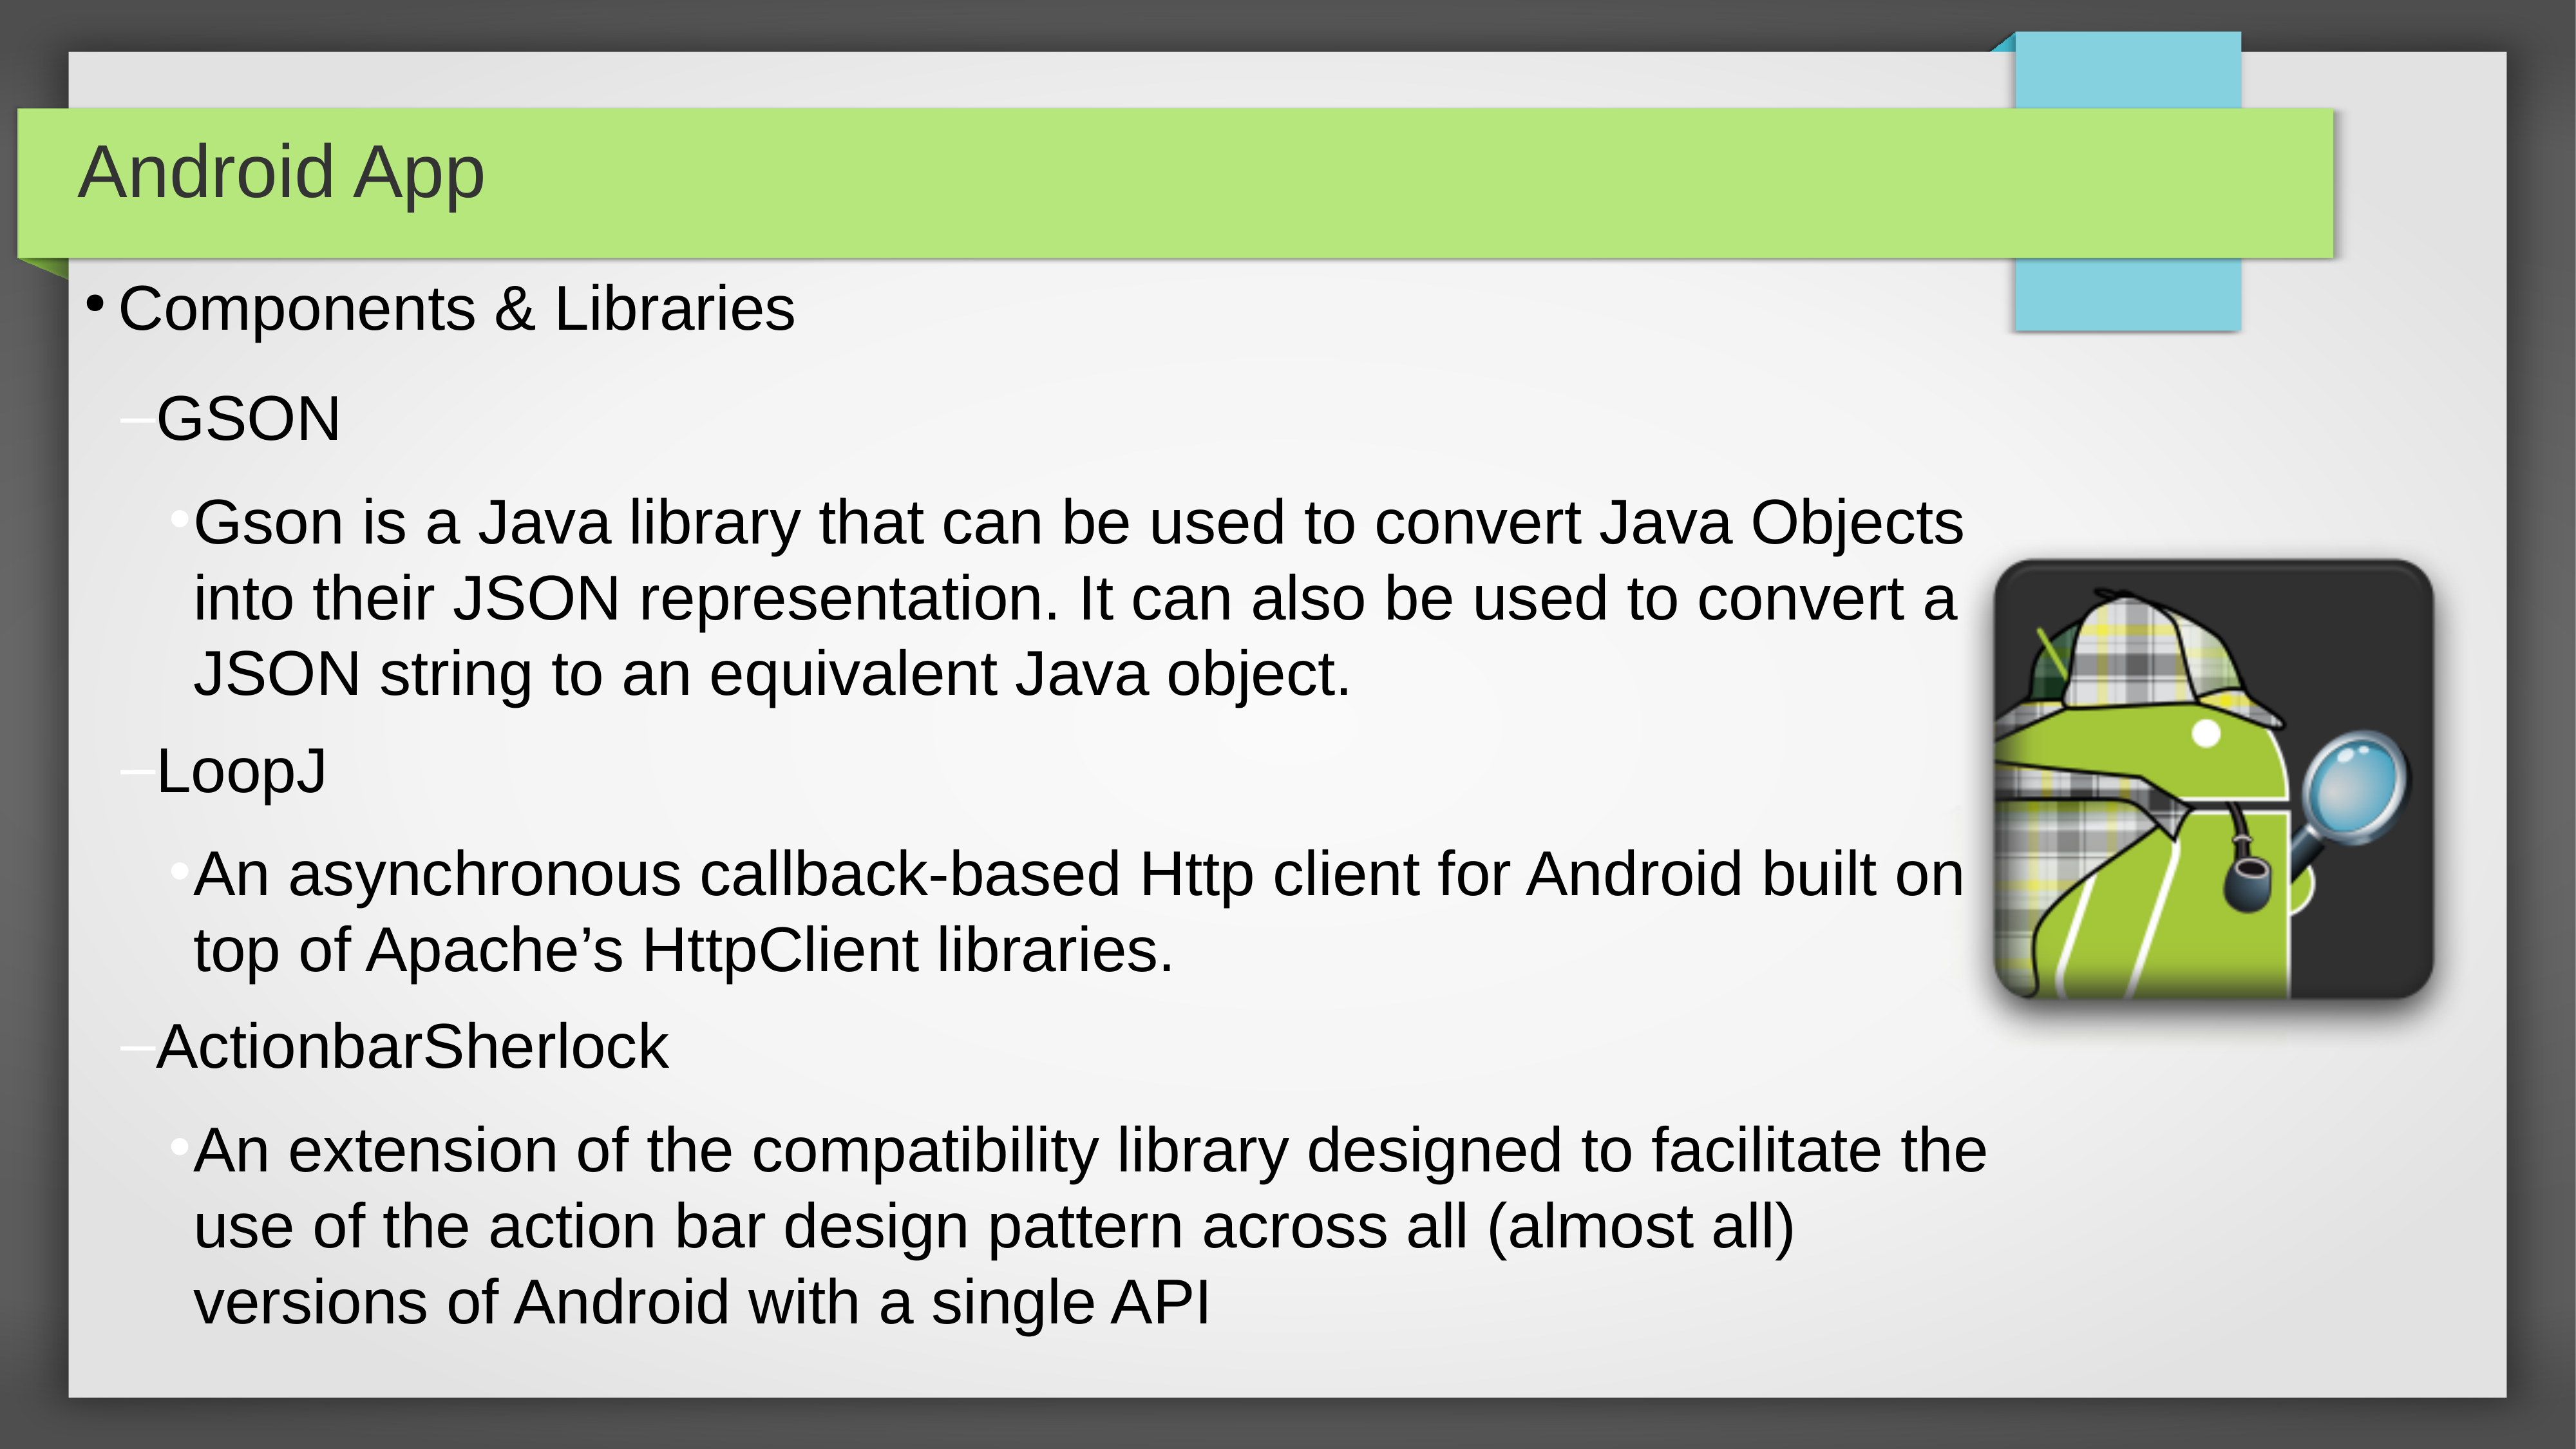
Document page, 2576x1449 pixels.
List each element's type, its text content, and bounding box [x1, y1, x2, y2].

list Components & Libraries GSON Gson is a Java library that can be used to convert Java Objects into their JSON representation. It can also be used to convert a JSON string to an equivalent Java object. LoopJ An asynchronous callback-based Http client for Android built on top of Apache’s HttpClient libraries. ActionbarSherlock An extension of the compatibility library designed to facilitate the use of the action bar design pattern across all (almost all) versions of Android with a single API [72, 266, 2029, 1449]
picture [0, 0, 2576, 1449]
title Android App [72, 80, 2501, 255]
